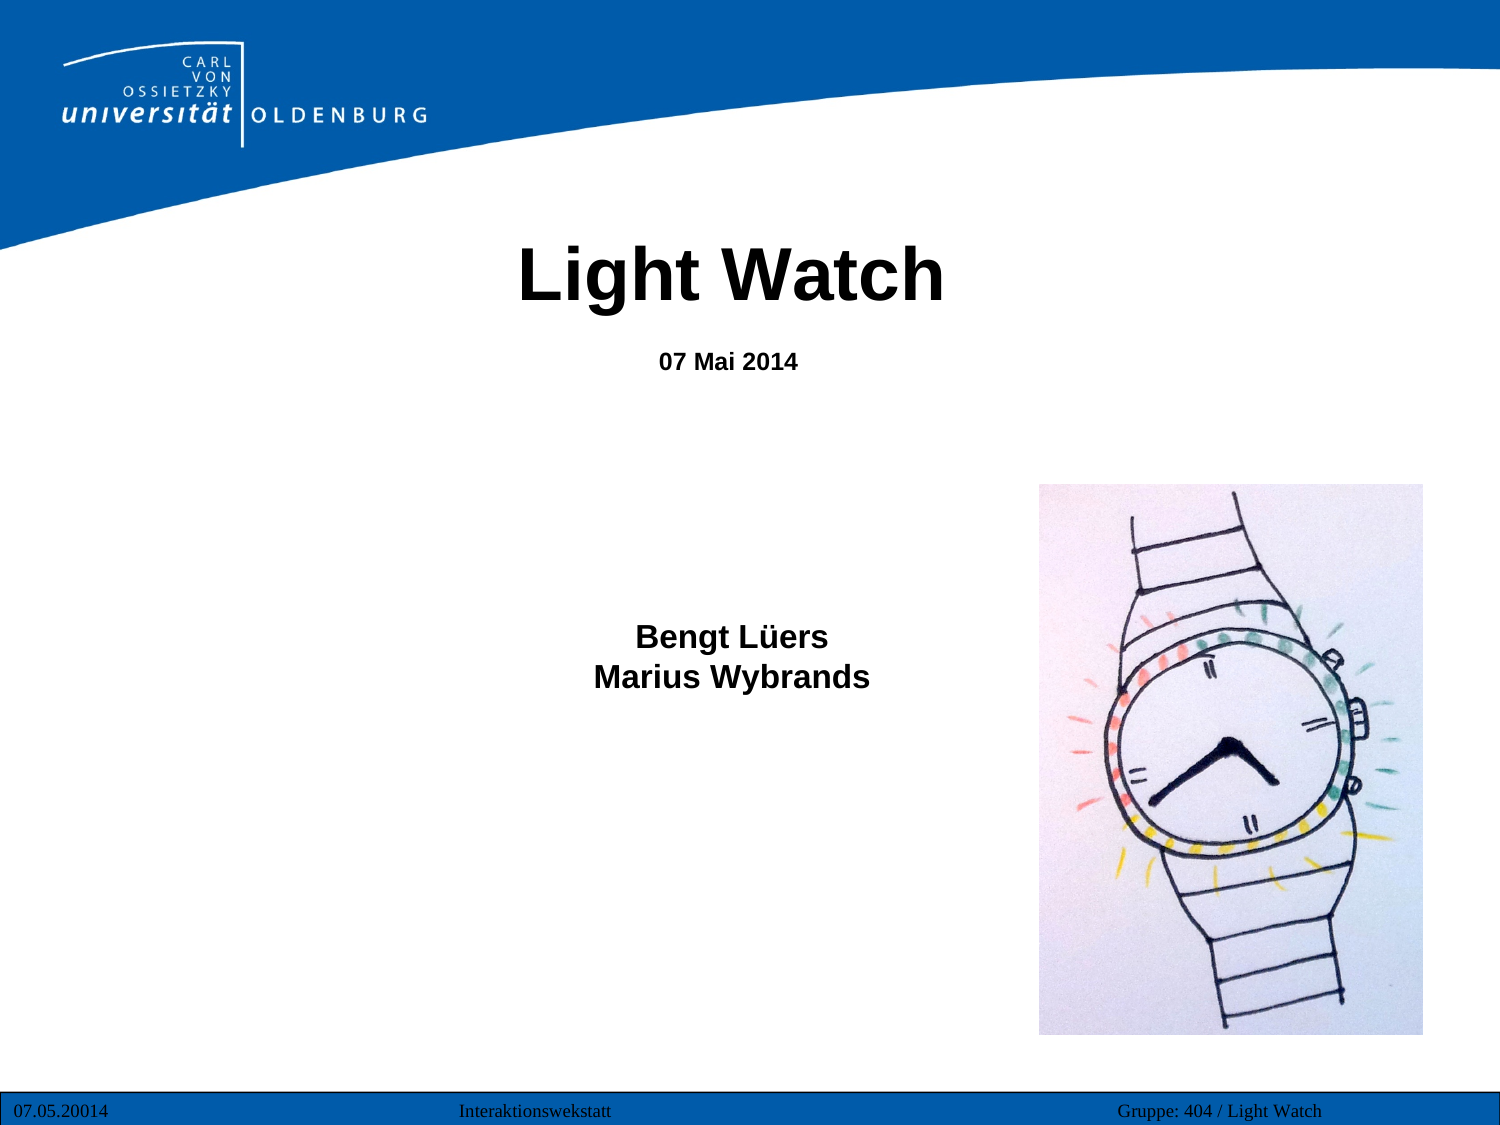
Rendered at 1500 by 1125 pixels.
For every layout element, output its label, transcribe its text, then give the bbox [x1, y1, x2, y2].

text_box Light Watch 07 Mai 2014 Bengt Lüers Marius Wybrands [259, 247, 1205, 1034]
picture [0, 0, 1500, 1091]
